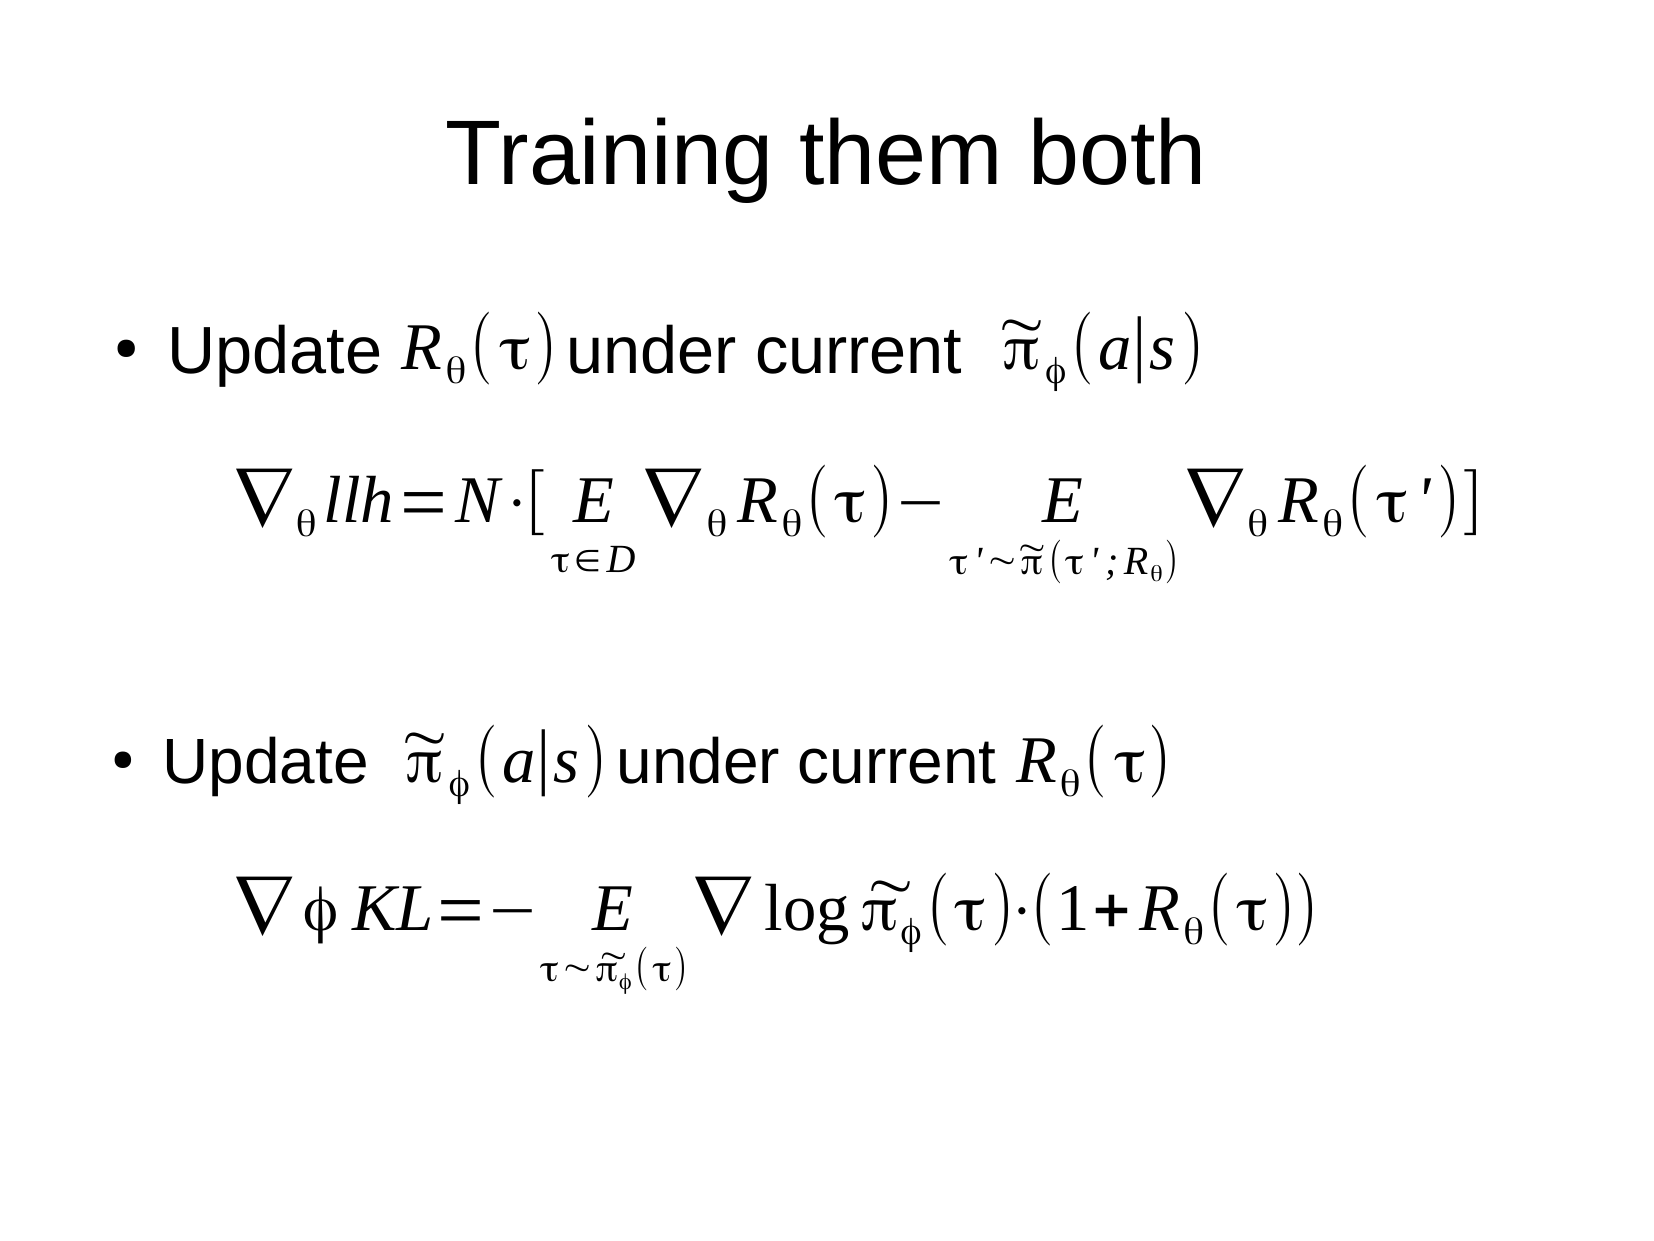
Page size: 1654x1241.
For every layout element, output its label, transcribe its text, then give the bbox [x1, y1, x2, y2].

text_box Update under current [94, 726, 1031, 816]
chart [227, 461, 1488, 586]
chart [392, 308, 564, 389]
chart [392, 721, 613, 806]
title Training them both [82, 49, 1571, 257]
chart [227, 869, 1325, 996]
text_box Update under current [96, 312, 1248, 403]
chart [1006, 721, 1179, 802]
chart [989, 308, 1210, 393]
